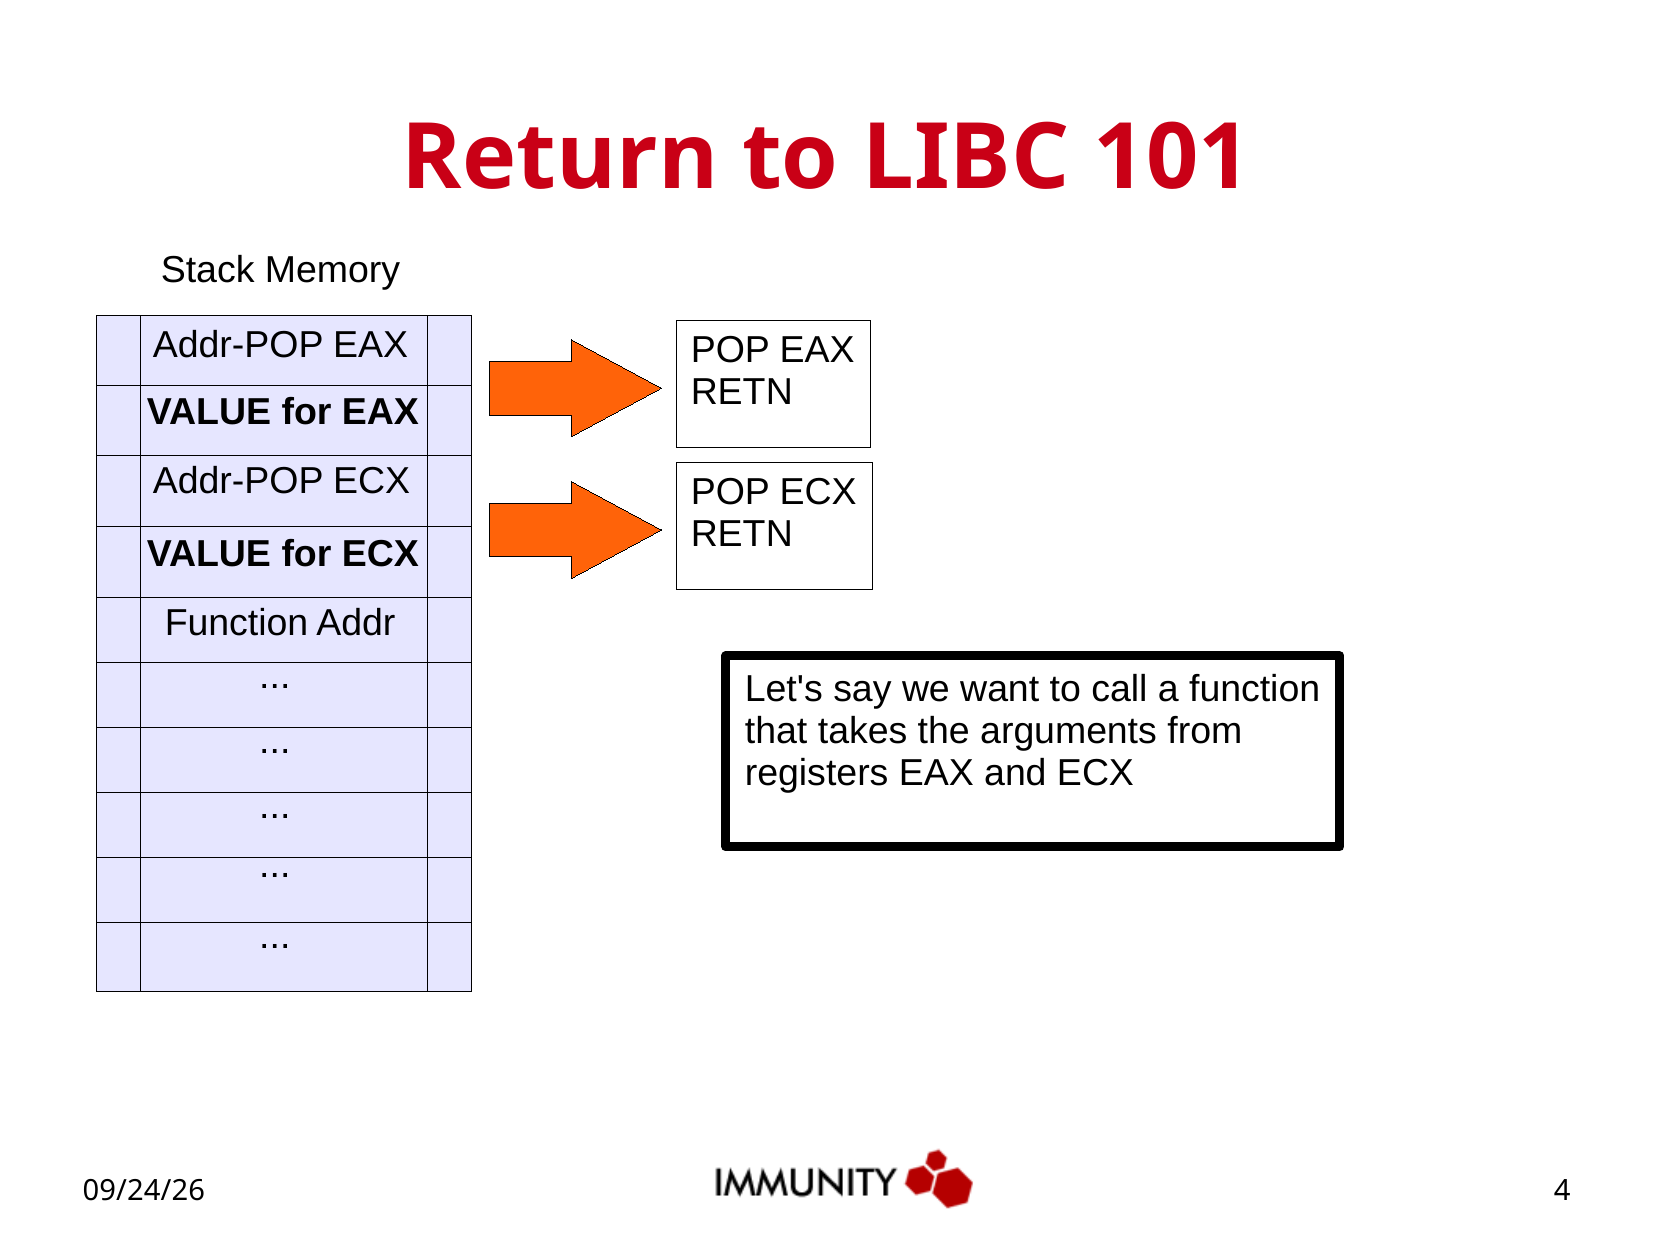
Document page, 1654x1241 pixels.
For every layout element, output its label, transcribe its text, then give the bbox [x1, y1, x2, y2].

text_box POP EAX RETN [676, 320, 871, 448]
text_box [489, 339, 662, 437]
text_box [308, 663, 472, 727]
text_box [97, 923, 472, 992]
text_box [97, 527, 132, 597]
text_box [97, 316, 138, 385]
text_box [97, 858, 244, 922]
text_box ... [244, 712, 308, 777]
text_box [427, 315, 472, 385]
text_box [97, 598, 150, 662]
text_box ... [244, 647, 308, 712]
picture [694, 1130, 984, 1235]
text_box [308, 728, 472, 792]
title Return to LIBC 101 [82, 56, 1571, 250]
text_box [308, 793, 472, 857]
text_box [97, 663, 244, 727]
text_box Function Addr [150, 593, 439, 665]
text_box Stack Memory [146, 240, 447, 312]
text_box ... [244, 907, 308, 978]
text_box ... [244, 836, 308, 907]
text_box [308, 858, 472, 922]
text_box Addr-POP EAX [138, 316, 427, 383]
text_box [439, 598, 472, 662]
text_box [97, 793, 244, 857]
text_box [97, 386, 132, 455]
text_box Let's say we want to call a function that takes the arguments from registers EAX and ECX [725, 655, 1339, 847]
text_box [489, 481, 662, 579]
text_box Addr-POP ECX [138, 452, 427, 523]
text_box VALUE for EAX [132, 383, 470, 455]
text_box VALUE for ECX [132, 525, 470, 597]
text_box [97, 728, 244, 792]
text_box [97, 456, 472, 526]
text_box POP ECX RETN [676, 462, 873, 590]
text_box ... [244, 777, 308, 836]
